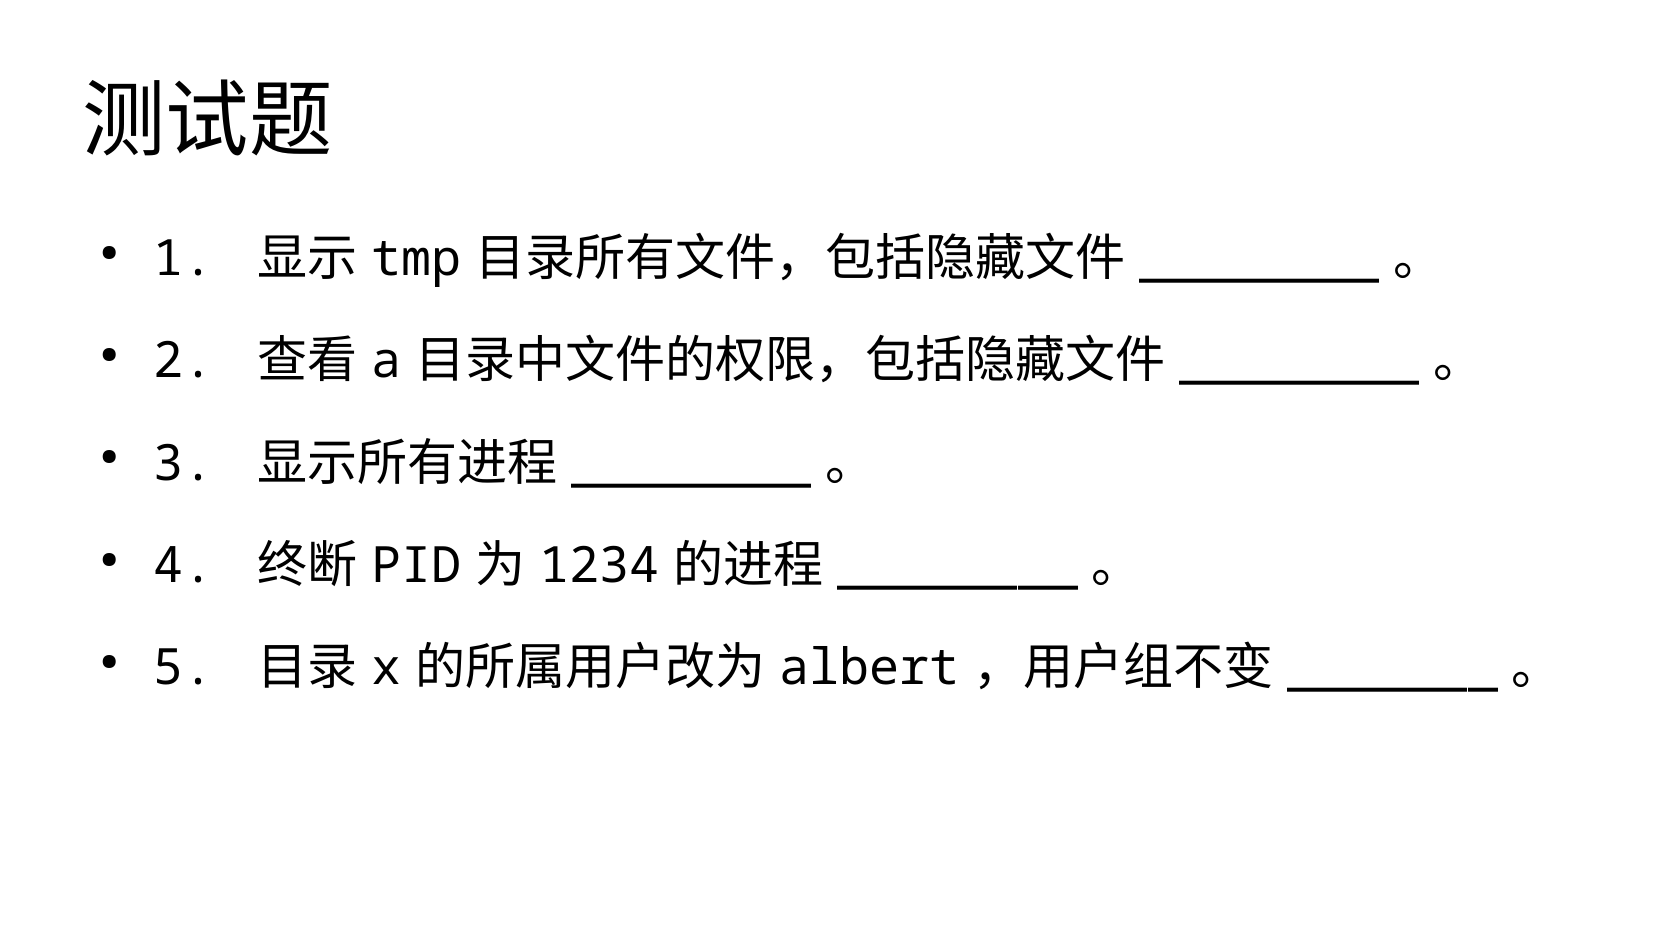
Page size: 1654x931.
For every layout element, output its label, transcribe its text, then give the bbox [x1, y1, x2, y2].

list 1. 显示tmp目录所有文件，包括隐藏文件________。 2. 查看a目录中文件的权限，包括隐藏文件________。 3. 显示所有进程________。 4. 终断PID为1234的进程________。 5. 目录x的所属用户改为albert，用户组不变_______。 [82, 217, 1571, 839]
title 测试题 [82, 37, 1571, 189]
